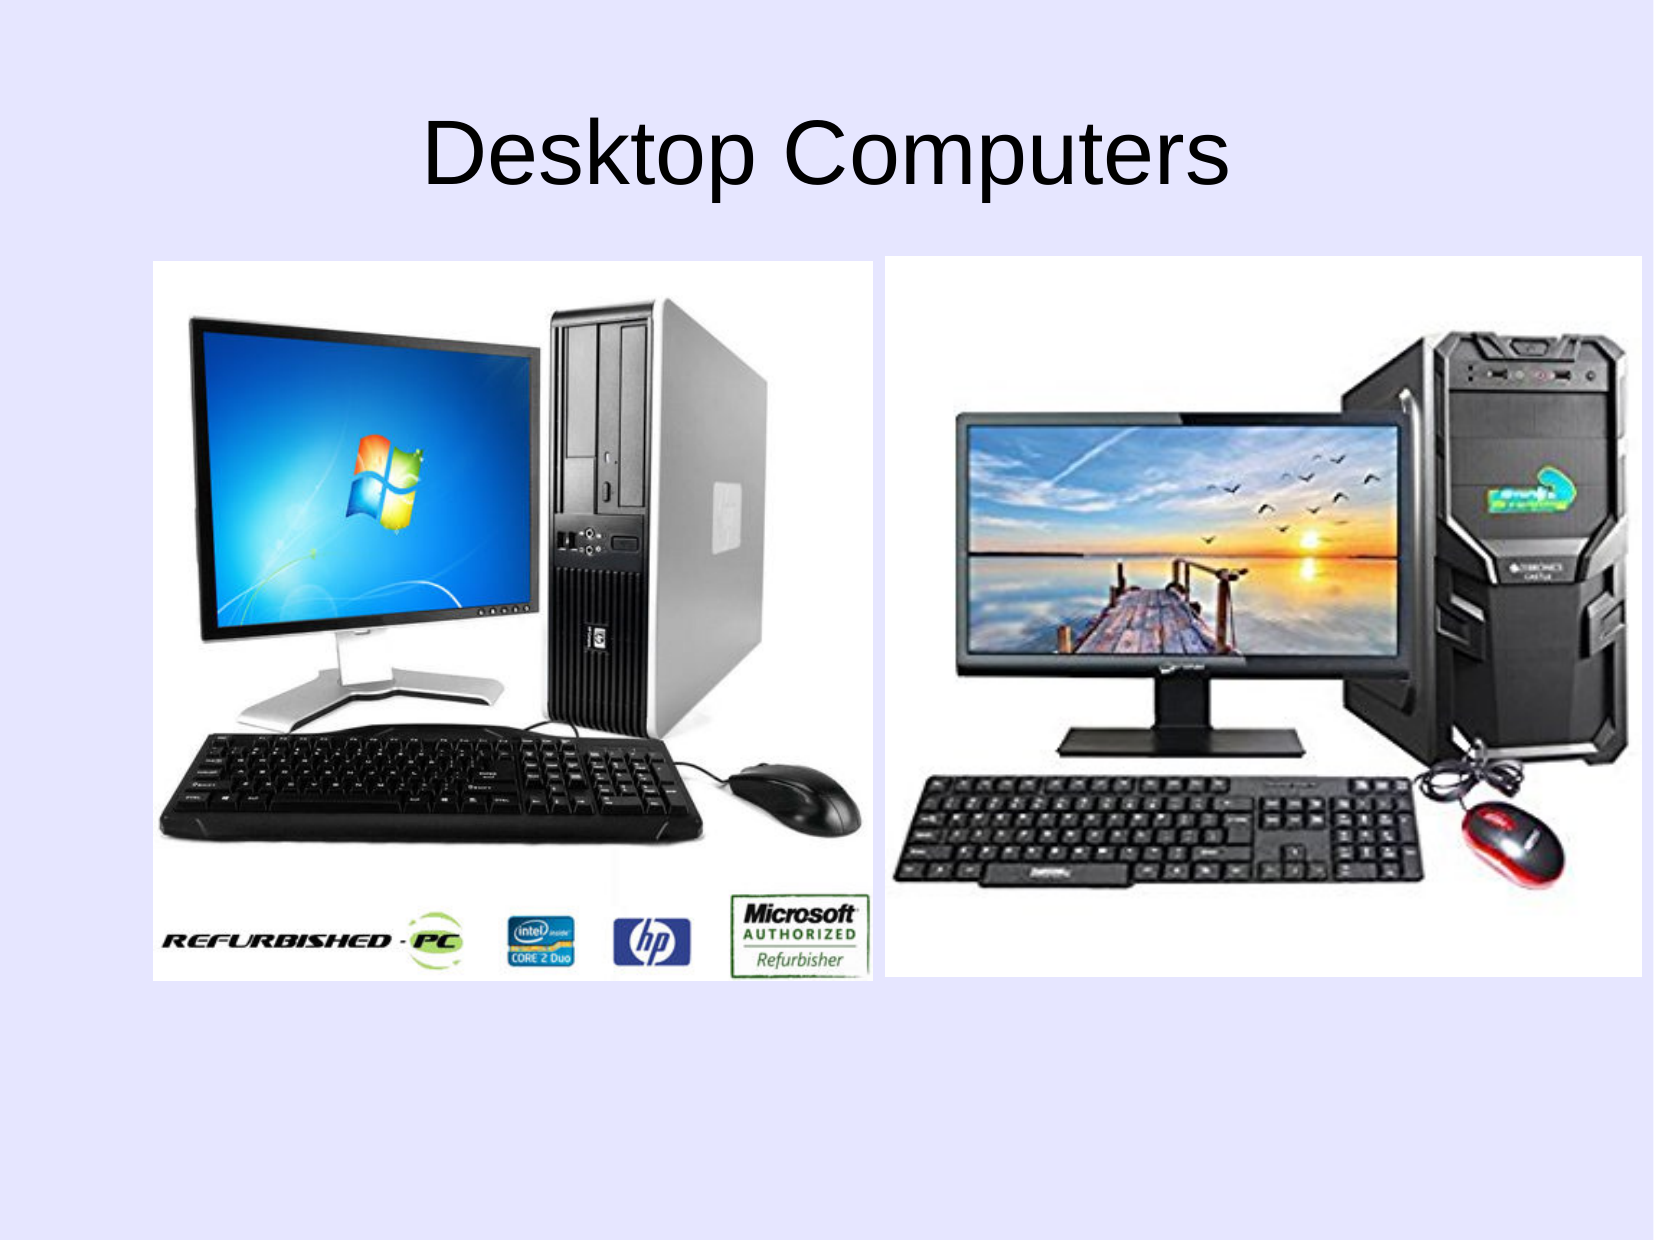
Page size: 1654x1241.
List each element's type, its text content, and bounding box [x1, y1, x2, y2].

picture [153, 261, 873, 981]
picture [885, 256, 1642, 977]
title Desktop Computers [82, 49, 1571, 257]
